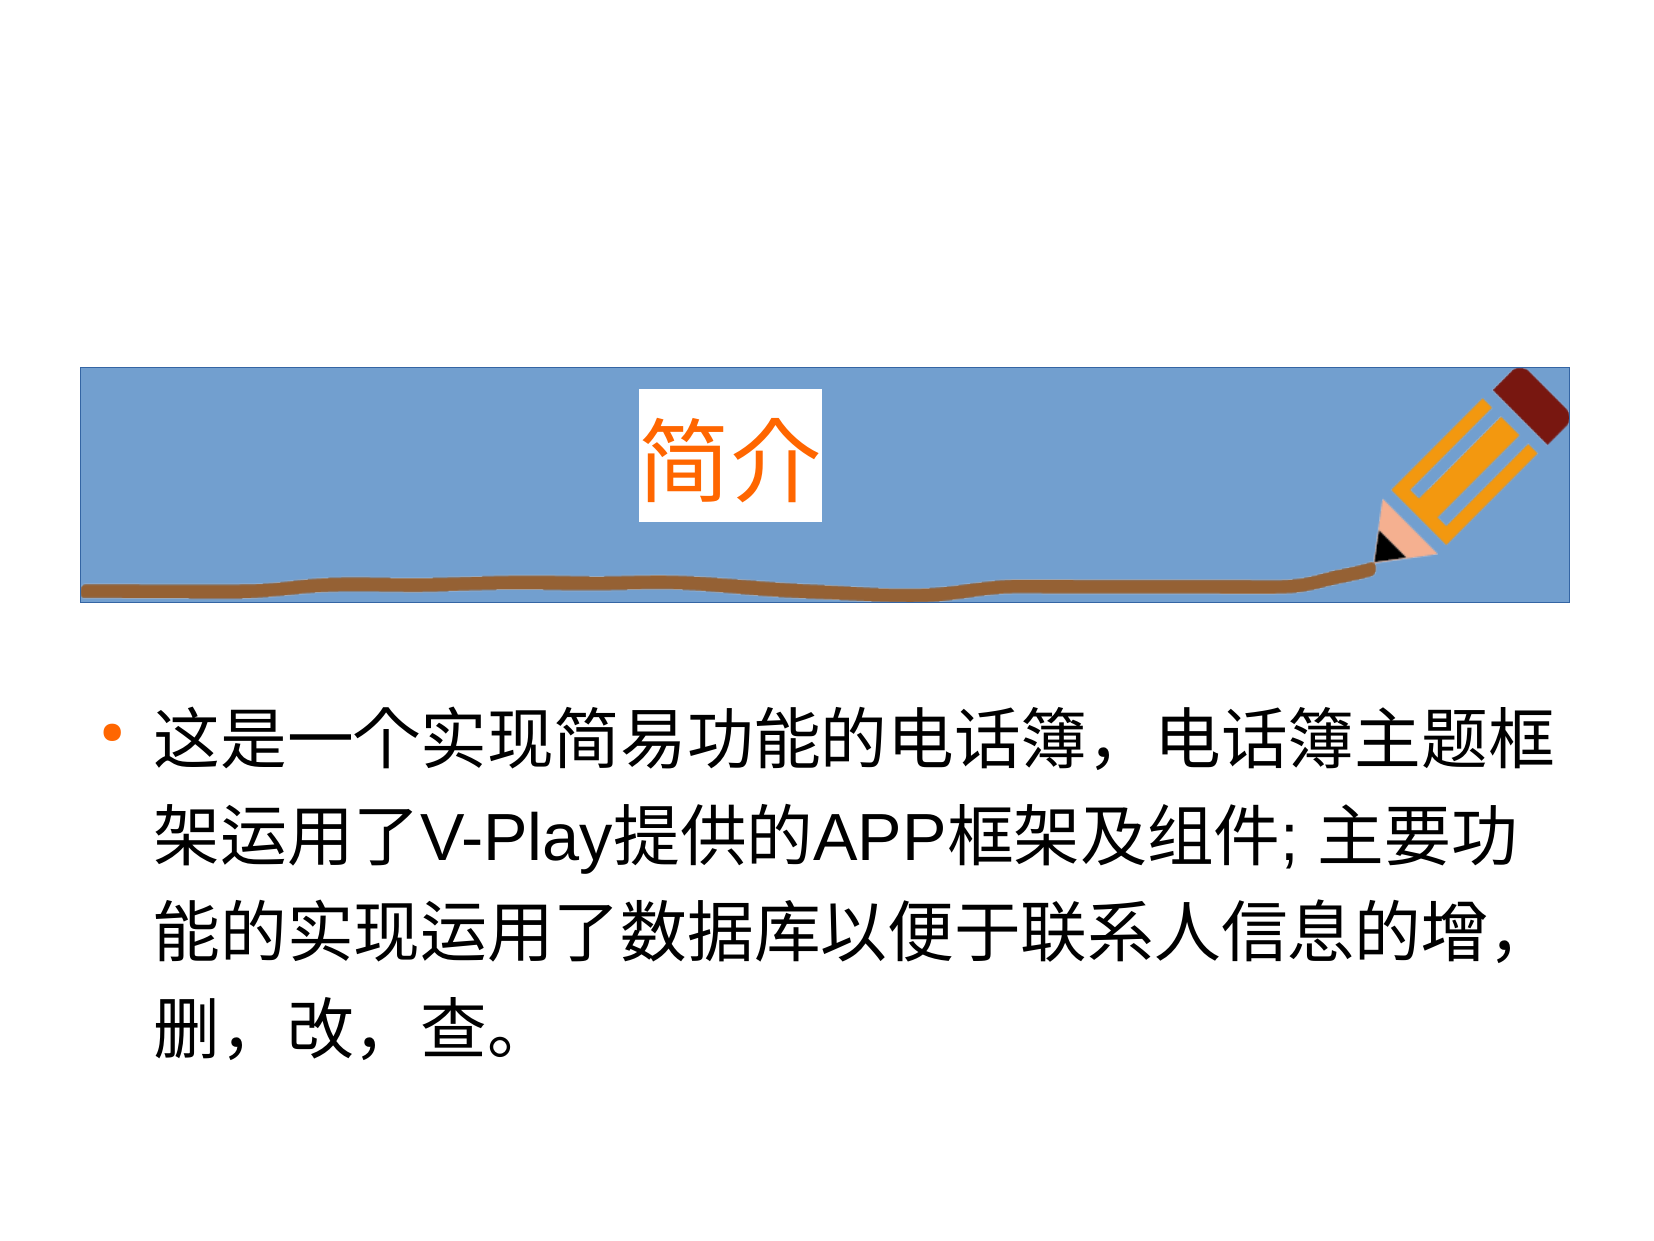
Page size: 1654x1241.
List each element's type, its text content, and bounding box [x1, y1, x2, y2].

list 这是一个实现简易功能的电话簿，电话簿主题框架运用了V-Play提供的APP框架及组件; 主要功能的实现运用了数据库以便于联系人信息的增，删，改，查。 [82, 685, 1571, 1177]
picture [81, 368, 1569, 602]
title 简介 [82, 352, 1379, 560]
